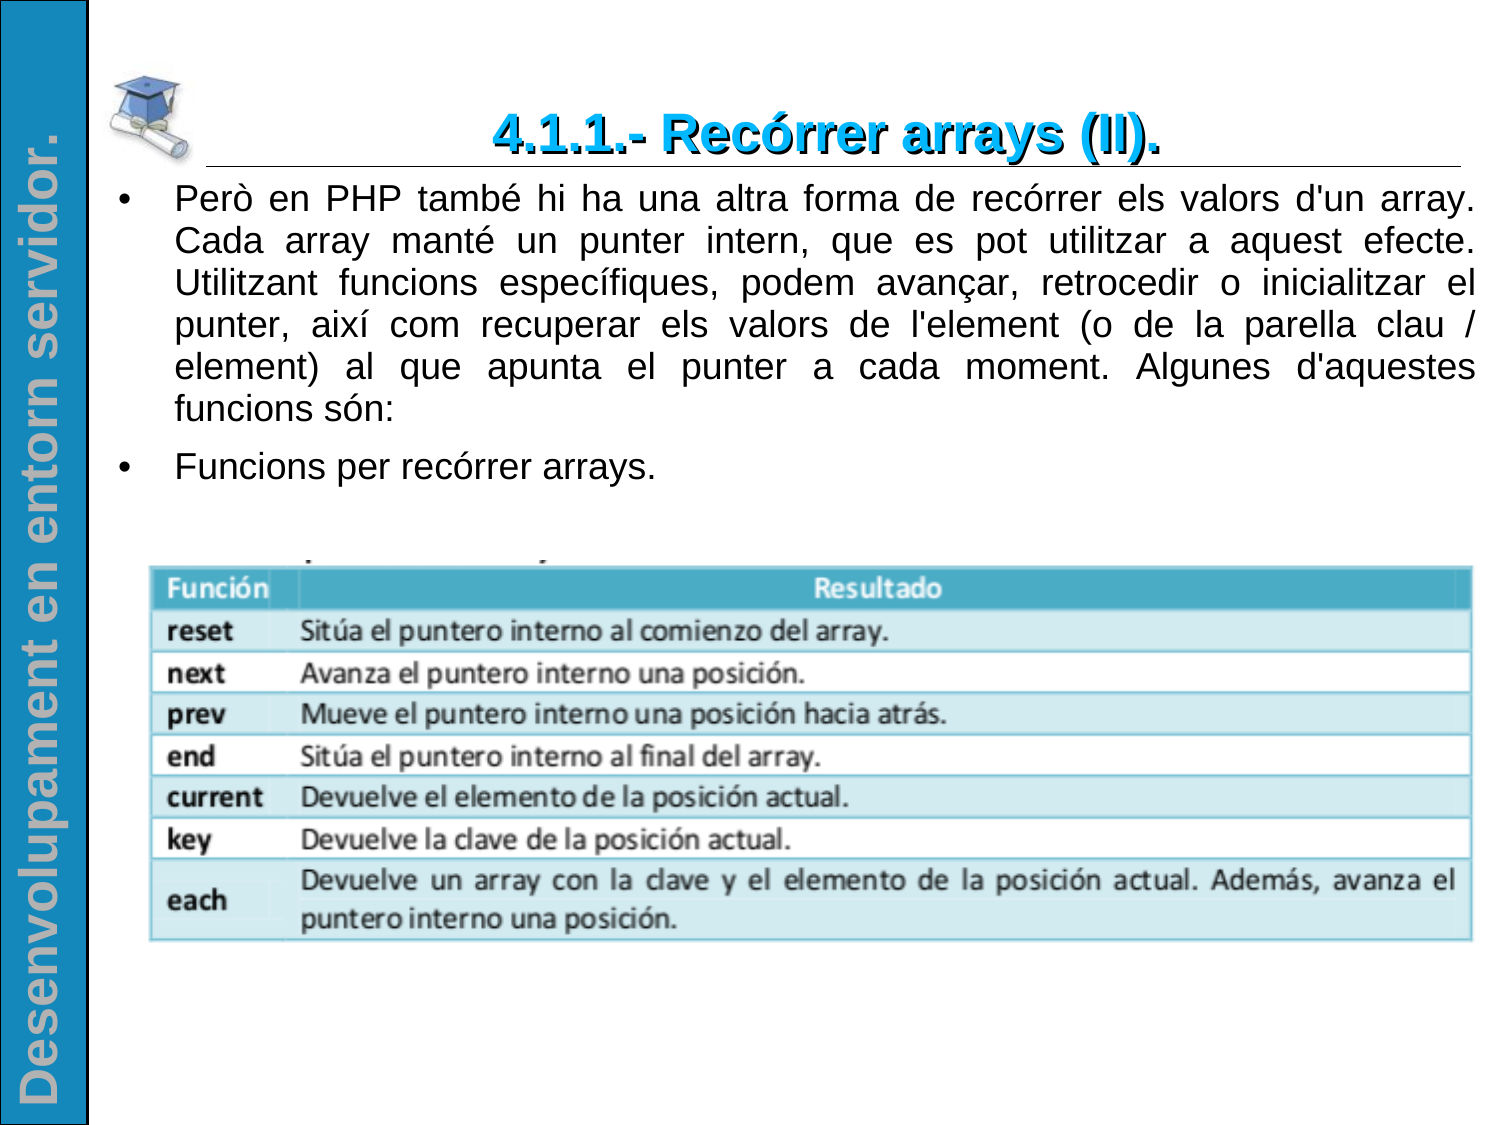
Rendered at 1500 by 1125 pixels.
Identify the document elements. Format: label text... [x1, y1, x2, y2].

title 4.1.1.- Recórrer arrays (II). [206, 88, 1447, 177]
list Però en PHP també hi ha una altra forma de recórrer els valors d'un array. Cada array manté un punter intern, que es pot utilitzar a aquest efecte. Utilitzant funcions específiques, podem avançar, retrocedir o inicialitzar el punter, així com recuperar els valors de l'element (o de la parella clau / element) al que apunta el punter a cada moment. Algunes d'aquestes funcions són: Funcions per recórrer arrays. [118, 177, 1477, 920]
picture [93, 61, 206, 174]
picture [147, 560, 1477, 945]
